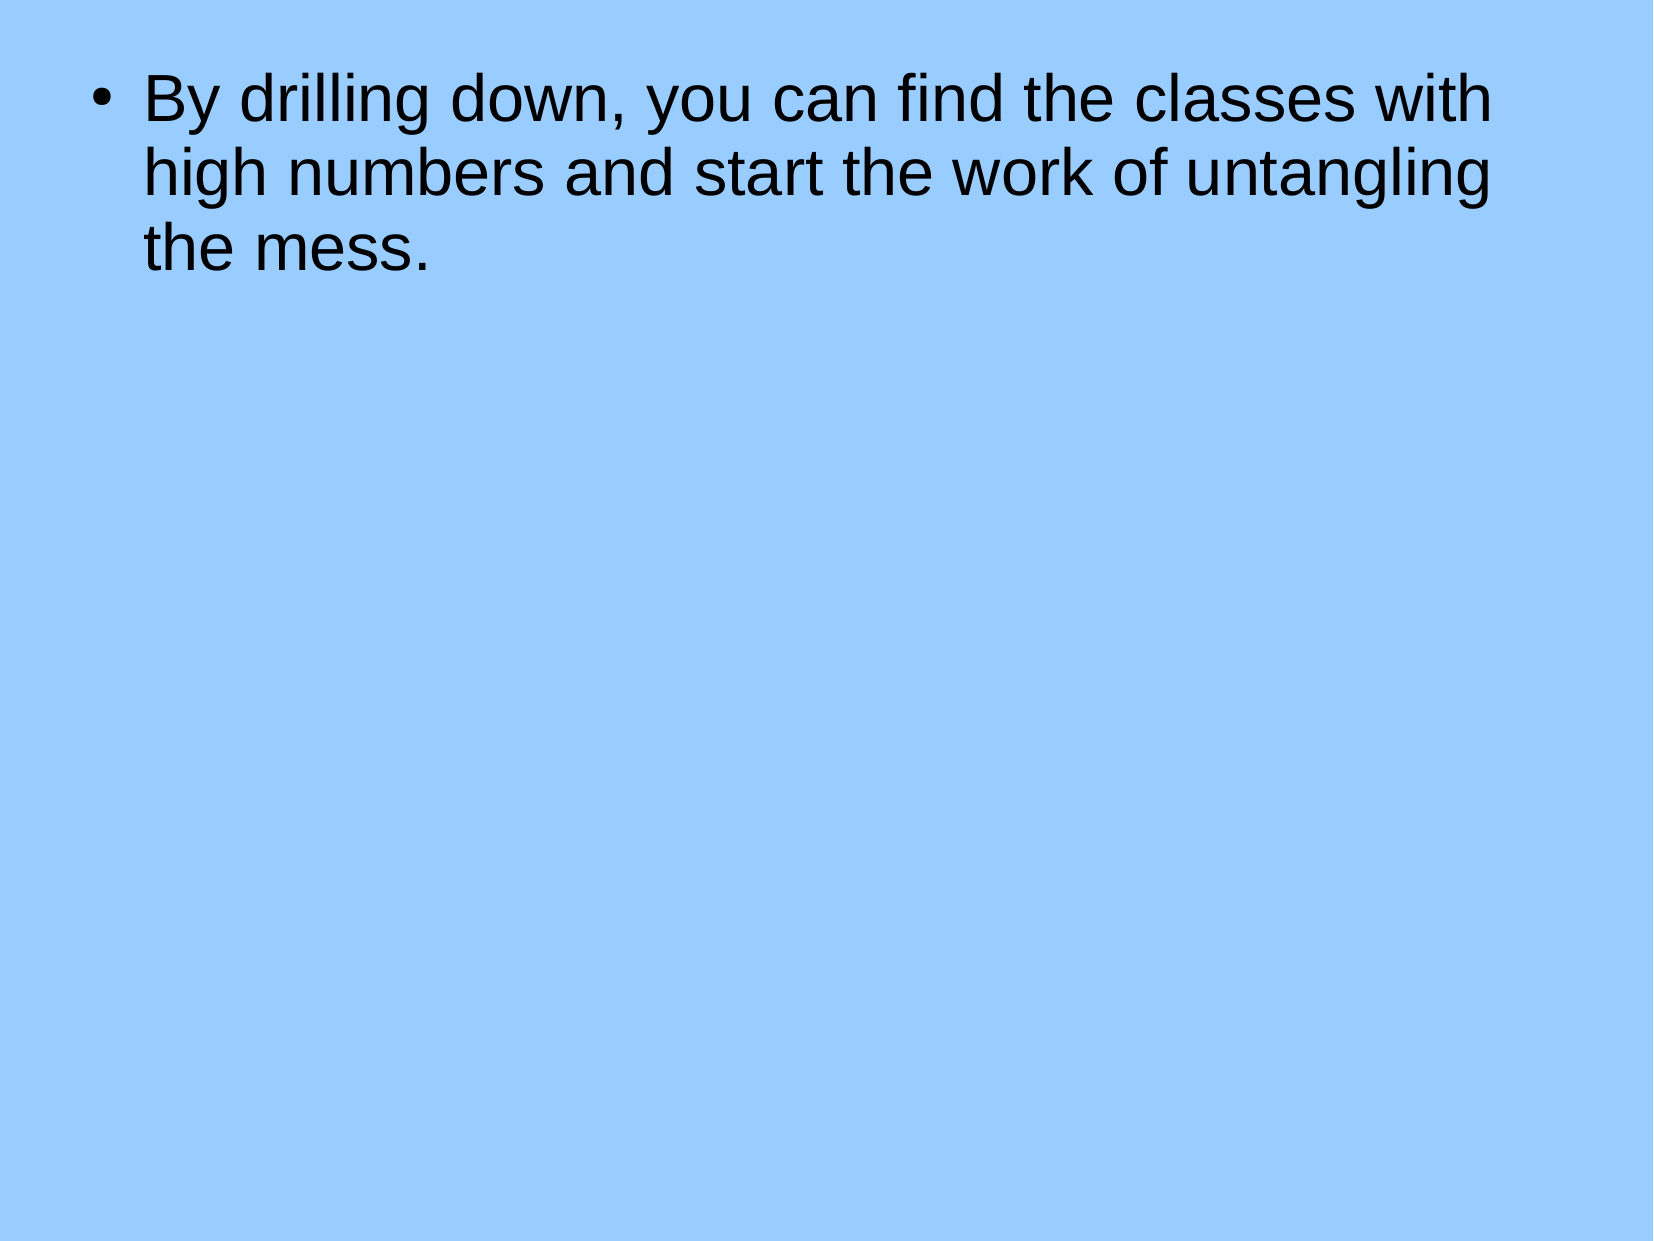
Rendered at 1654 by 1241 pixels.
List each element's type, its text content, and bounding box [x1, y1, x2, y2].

list By drilling down, you can find the classes with high numbers and start the work of untangling the mess. [72, 60, 1561, 781]
